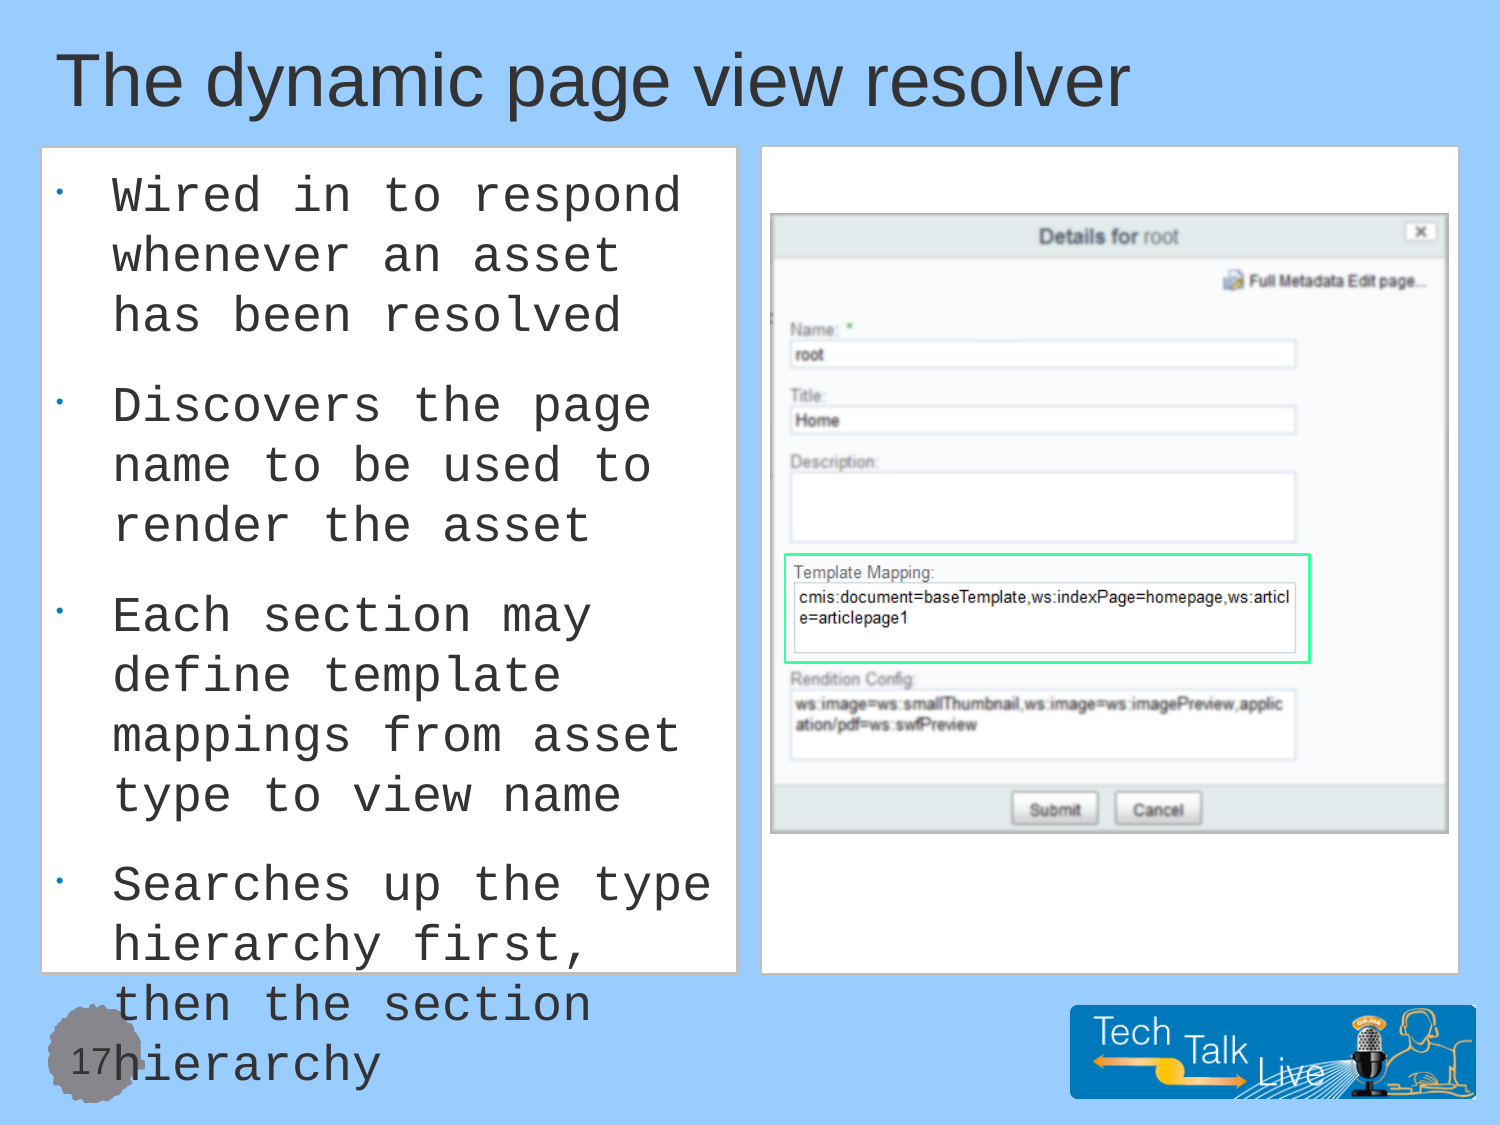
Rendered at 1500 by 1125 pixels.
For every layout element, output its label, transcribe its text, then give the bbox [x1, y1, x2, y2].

picture [48, 1004, 145, 1103]
list [761, 146, 1459, 974]
picture [770, 213, 1449, 834]
list Wired in to respond whenever an asset has been resolved Discovers the page name to be used to render the asset Each section may define template mappings from asset type to view name Searches up the type hierarchy first, then the section hierarchy [40, 146, 738, 974]
picture [1069, 1005, 1476, 1099]
title The dynamic page view resolver [40, 16, 1459, 128]
slide_number <number> [55, 1022, 136, 1083]
